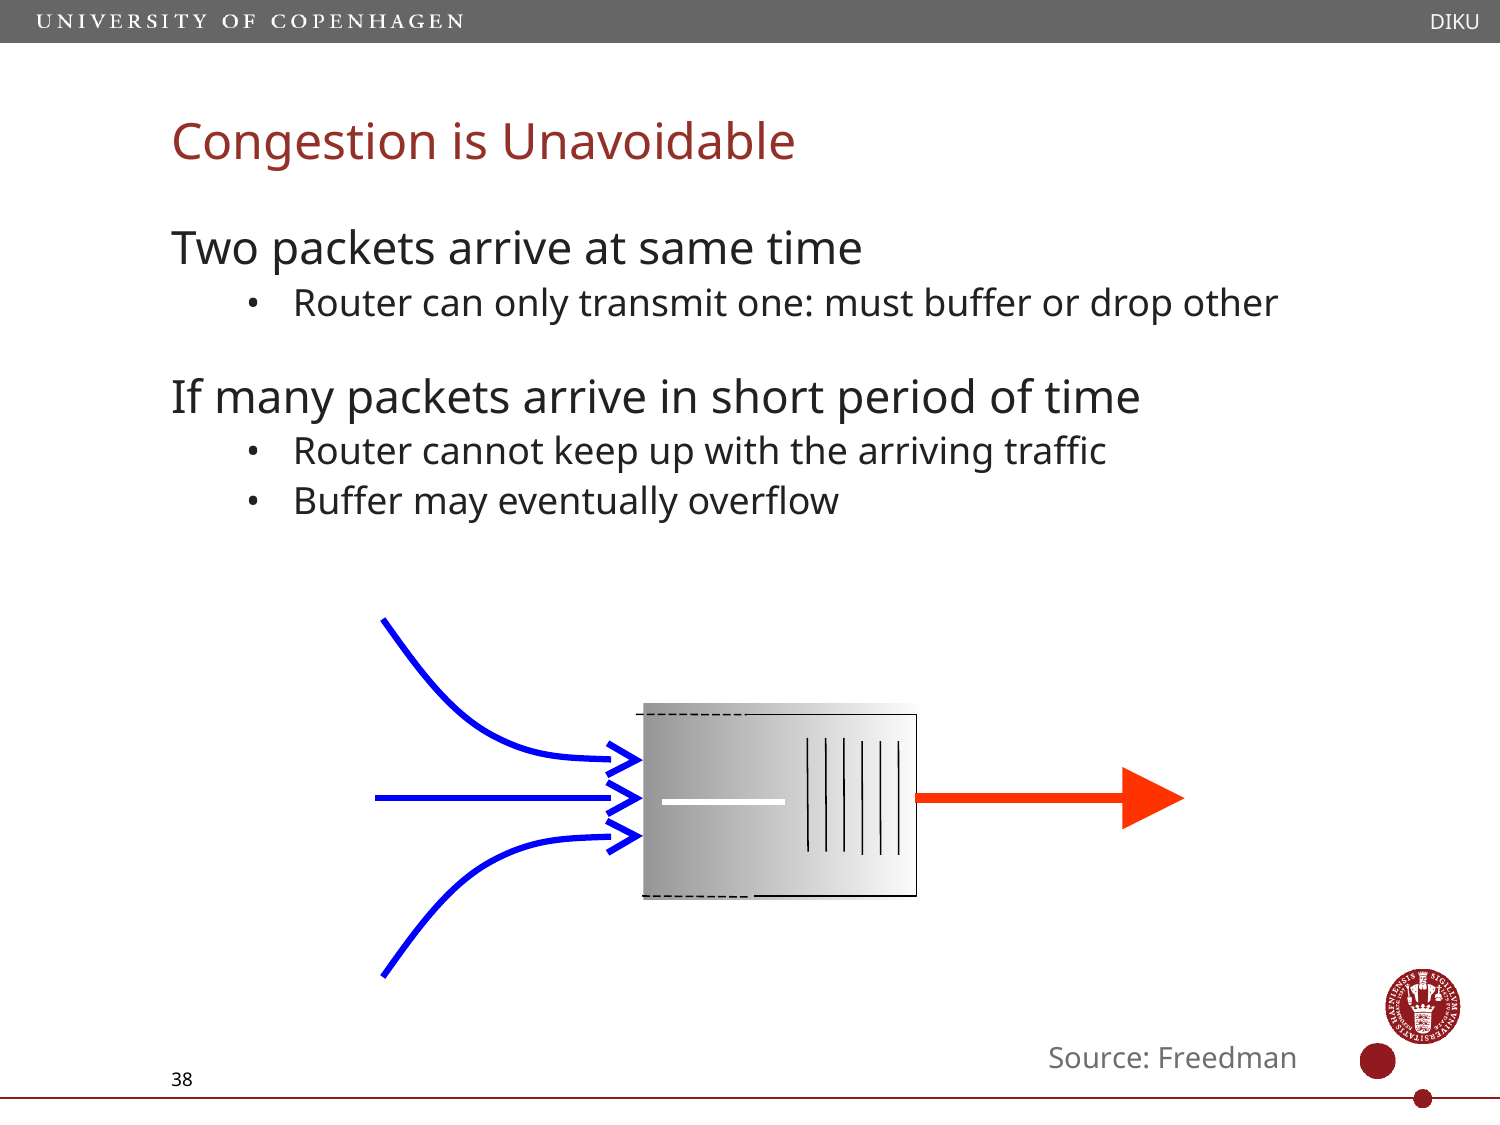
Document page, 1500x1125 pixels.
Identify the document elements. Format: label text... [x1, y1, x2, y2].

text_box <number> [171, 1067, 522, 1092]
title Congestion is Unavoidable [171, 75, 1329, 171]
text_box DIKU [469, 0, 1495, 43]
picture [0, 910, 1500, 1122]
list Two packets arrive at same time Router can only transmit one: must buffer or drop other If many packets arrive in short period of time Router cannot keep up with the arriving traffic Buffer may eventually overflow [171, 225, 1329, 900]
text_box Source: Freedman [1033, 1031, 1341, 1083]
text_box [643, 703, 922, 900]
